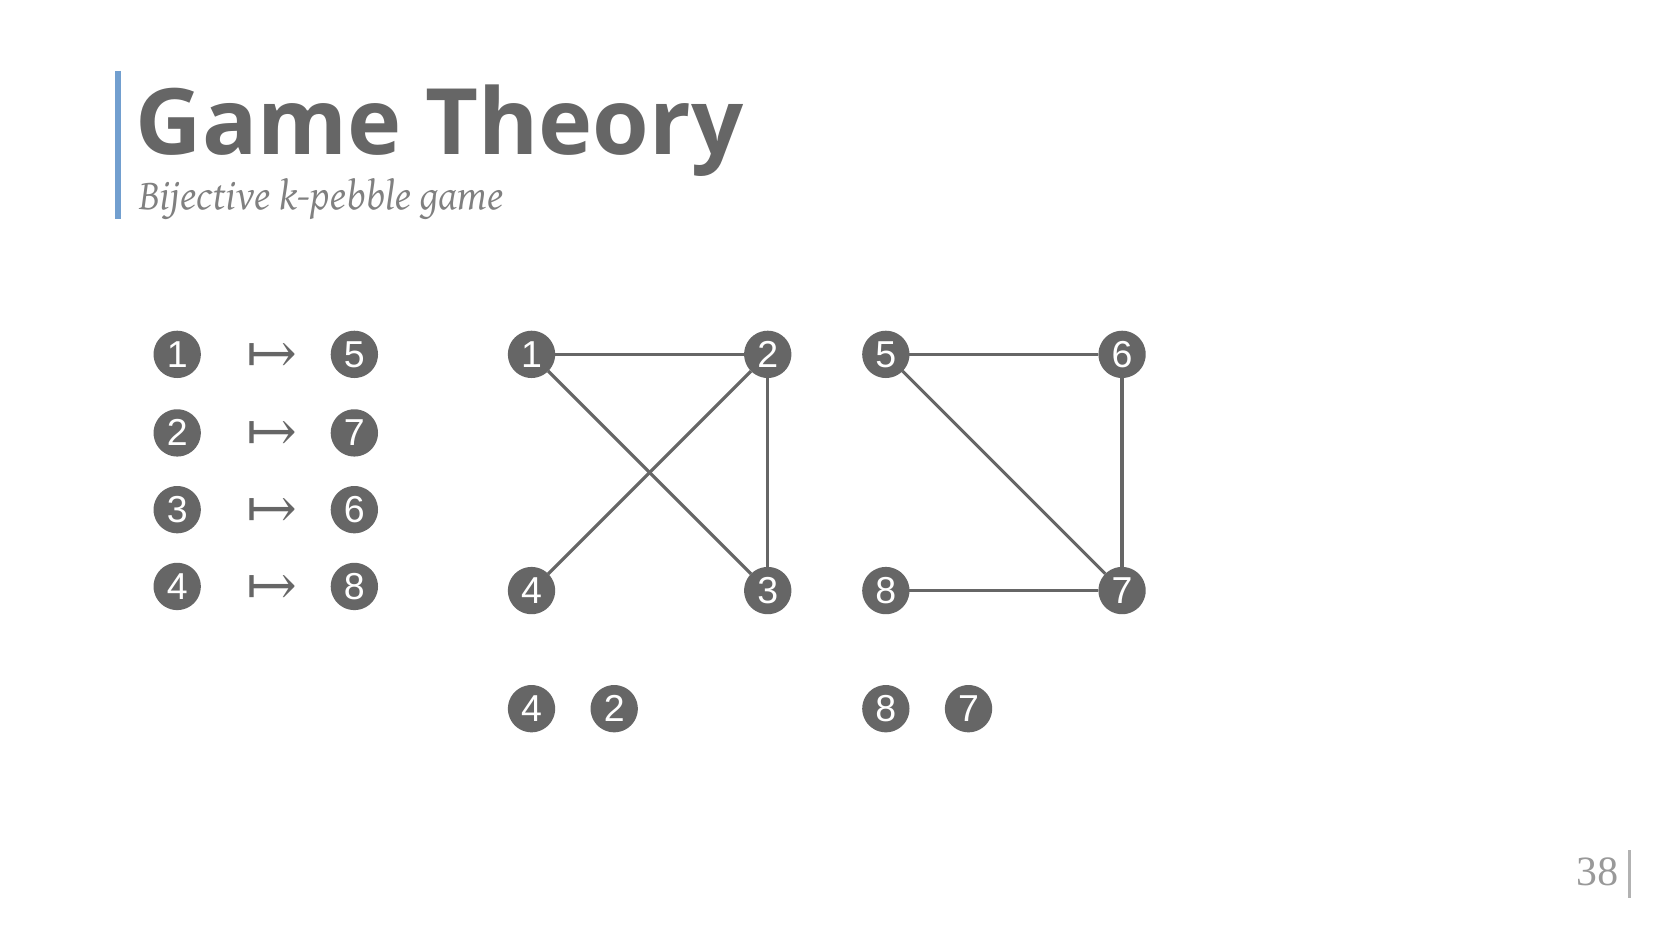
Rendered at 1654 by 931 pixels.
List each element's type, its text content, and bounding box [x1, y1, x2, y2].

text_box 2 [153, 409, 201, 457]
text_box Bijective k-pebble game [124, 165, 721, 229]
text_box ↦ [230, 474, 308, 544]
text_box 5 [862, 330, 910, 379]
text_box 6 [1098, 330, 1146, 378]
text_box 2 [590, 685, 638, 733]
text_box 7 [330, 409, 379, 457]
text_box ↦ [230, 318, 308, 388]
text_box 1 [153, 330, 201, 379]
text_box 8 [862, 685, 910, 733]
text_box 2 [744, 330, 792, 378]
text_box 4 [153, 562, 201, 611]
text_box 1 [507, 330, 556, 379]
text_box 5 [330, 330, 379, 379]
title Game Theory [135, 60, 1601, 178]
text_box 7 [1098, 567, 1146, 615]
text_box 6 [330, 486, 379, 534]
text_box 3 [744, 567, 792, 615]
text_box ↦ [230, 397, 308, 467]
text_box 4 [507, 685, 556, 733]
text_box 8 [330, 562, 379, 611]
text_box 3 [153, 486, 201, 534]
text_box ↦ [230, 550, 308, 621]
text_box 8 [862, 566, 910, 615]
text_box 7 [944, 685, 993, 733]
text_box 4 [507, 566, 556, 615]
